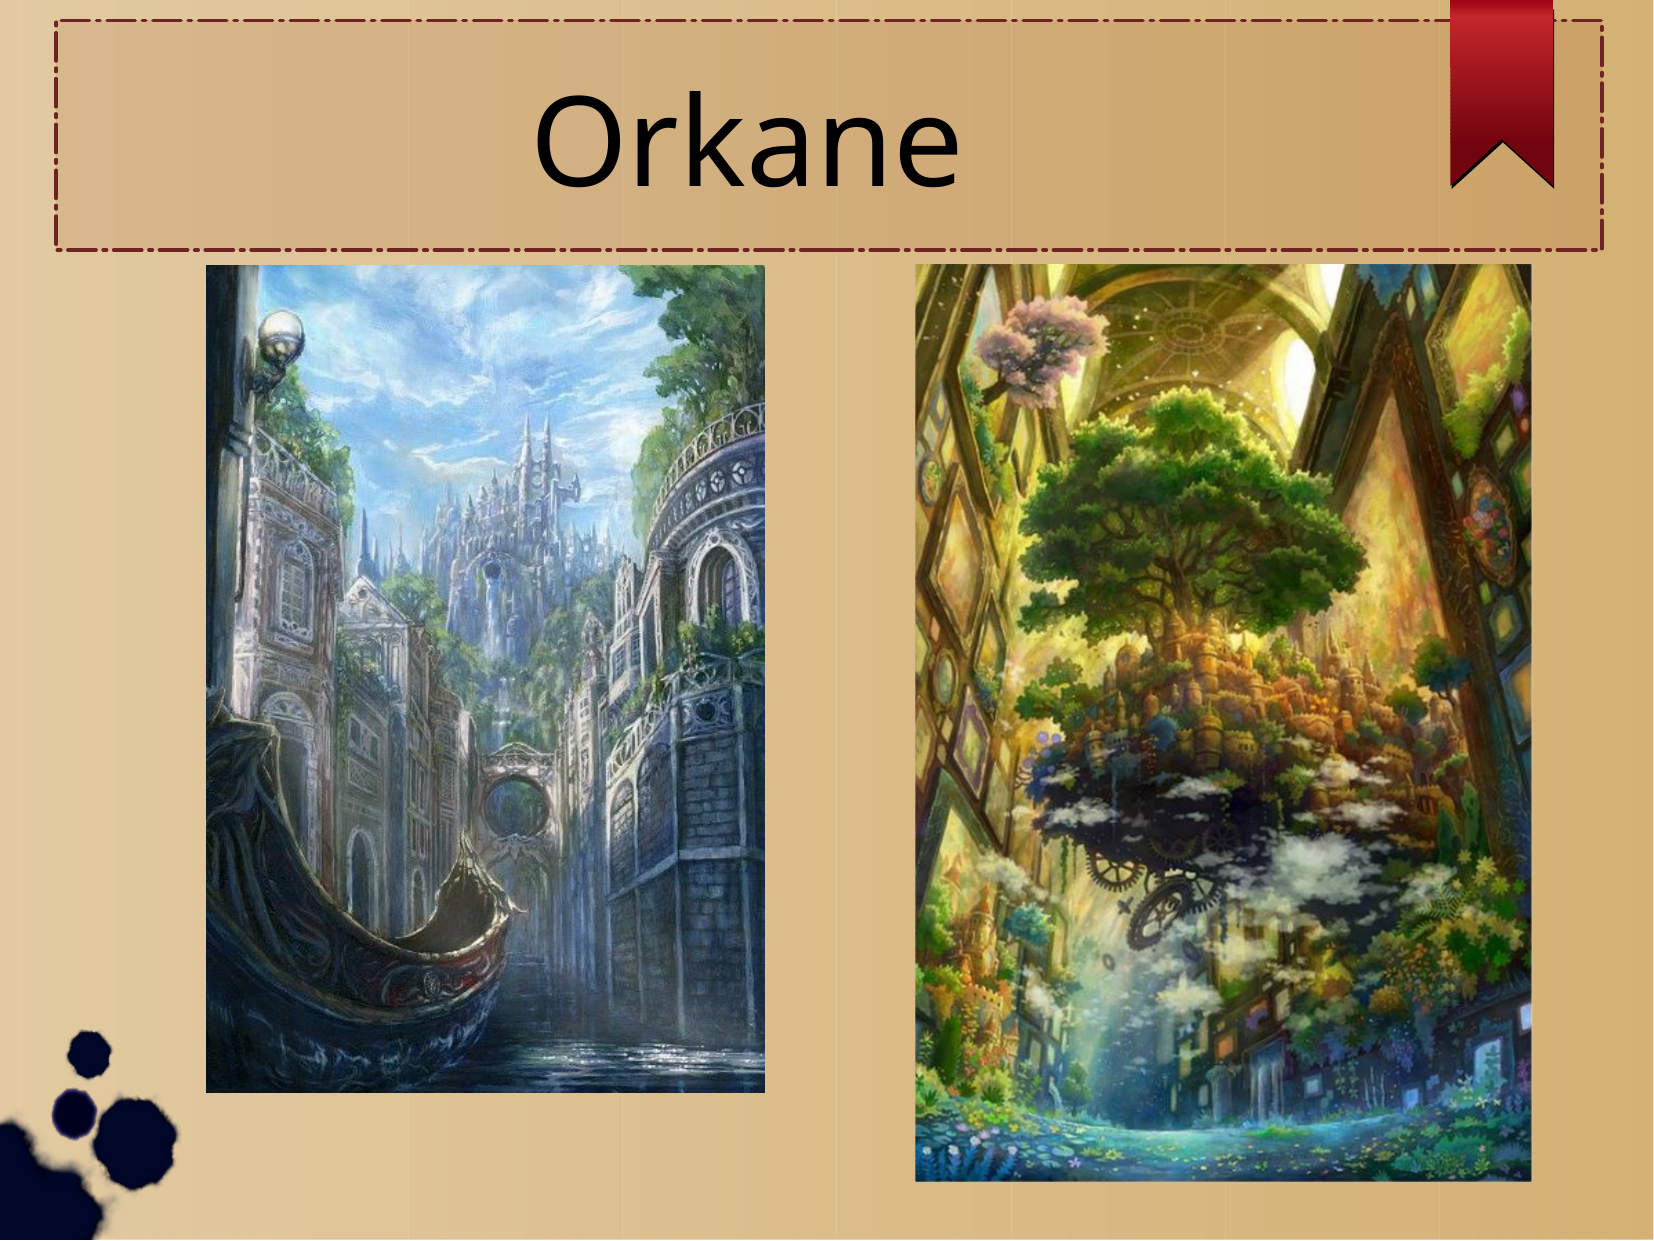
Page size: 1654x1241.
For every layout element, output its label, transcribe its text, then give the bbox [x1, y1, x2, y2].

title Orkane [82, 47, 1412, 229]
picture [915, 264, 1533, 1182]
picture [206, 265, 765, 1093]
